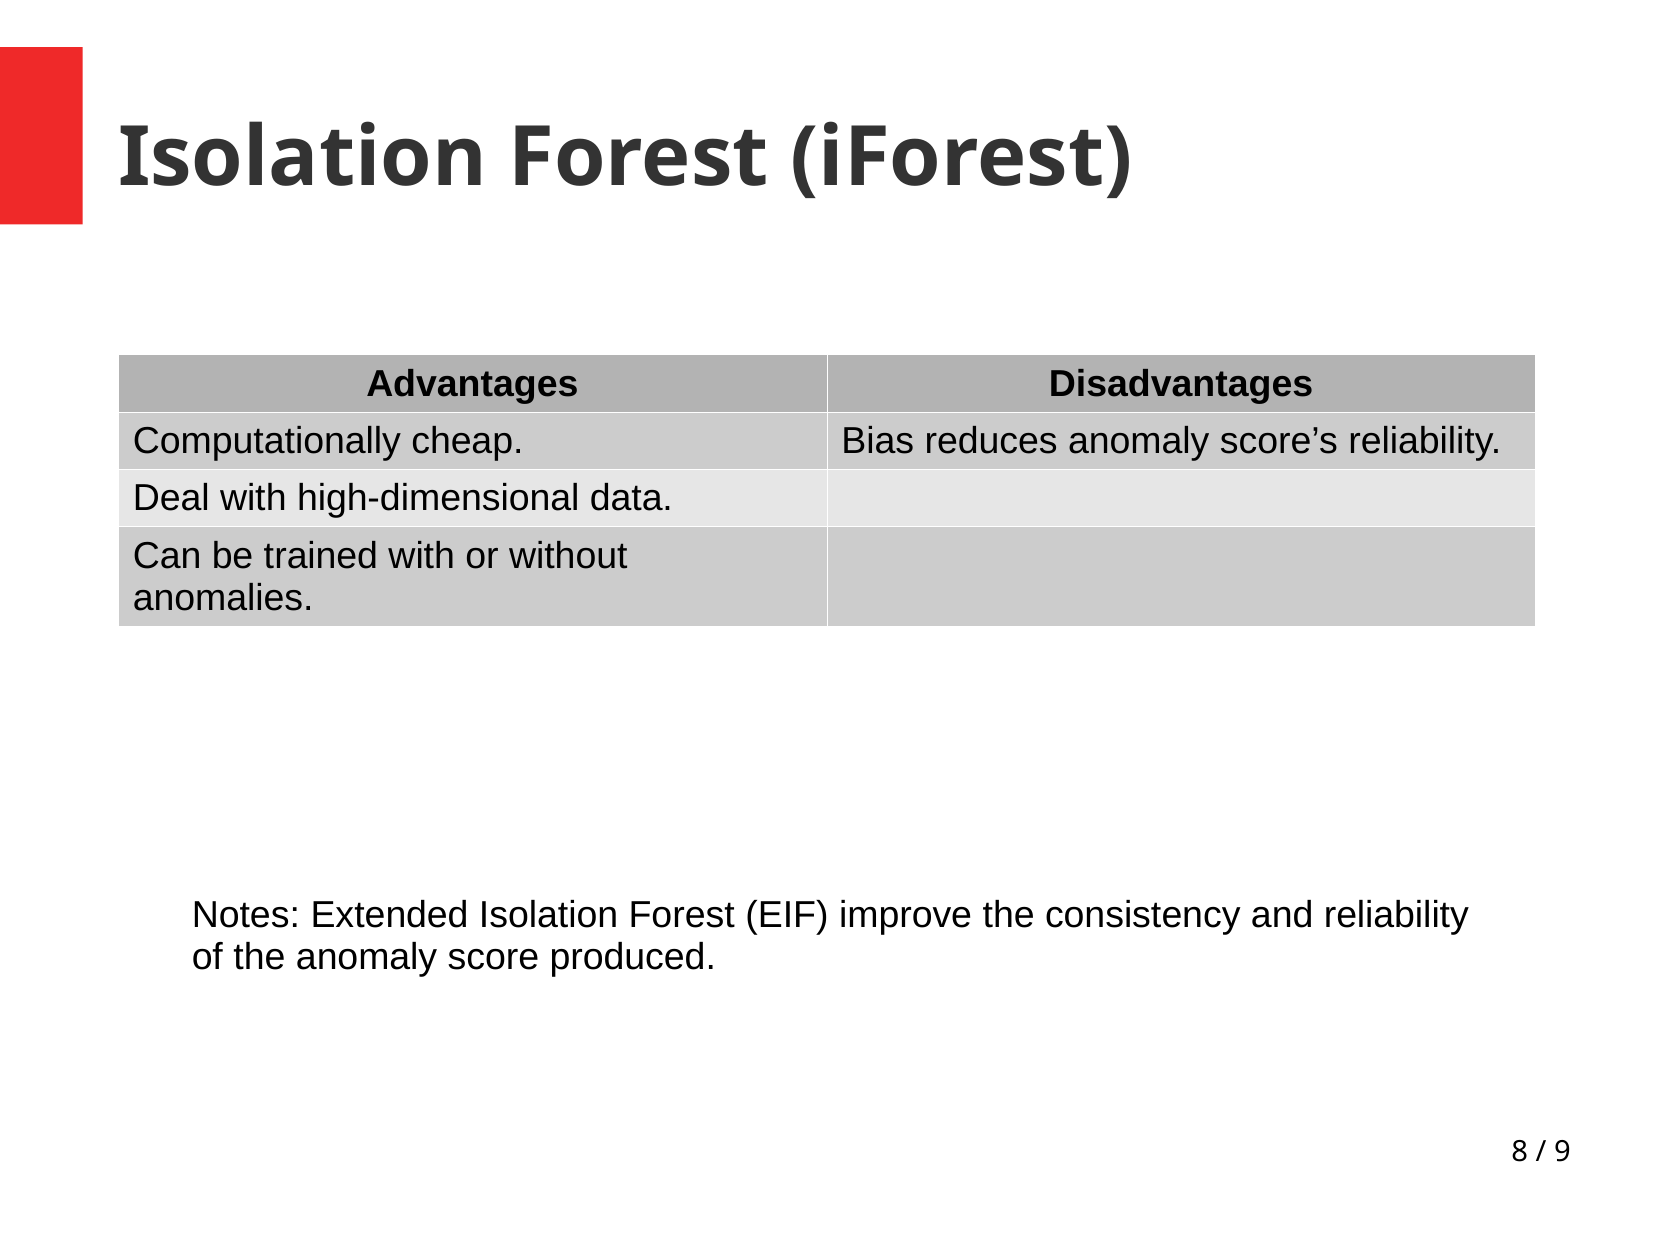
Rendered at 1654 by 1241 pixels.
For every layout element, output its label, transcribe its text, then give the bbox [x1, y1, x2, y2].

table_cell Bias reduces anomaly score’s reliability. [828, 413, 1535, 469]
title Isolation Forest (iForest) [118, 49, 1571, 257]
table_cell Can be trained with or without anomalies. [119, 527, 827, 626]
text_box Notes: Extended Isolation Forest (EIF) improve the consistency and reliability of the anomaly score produced. [177, 885, 1489, 985]
table_cell [828, 527, 1535, 626]
table_cell Deal with high-dimensional data. [119, 470, 827, 526]
table_header Advantages [119, 355, 827, 412]
table_header Disadvantages [828, 355, 1535, 412]
table_cell [828, 470, 1535, 526]
table_cell Computationally cheap. [119, 413, 827, 469]
